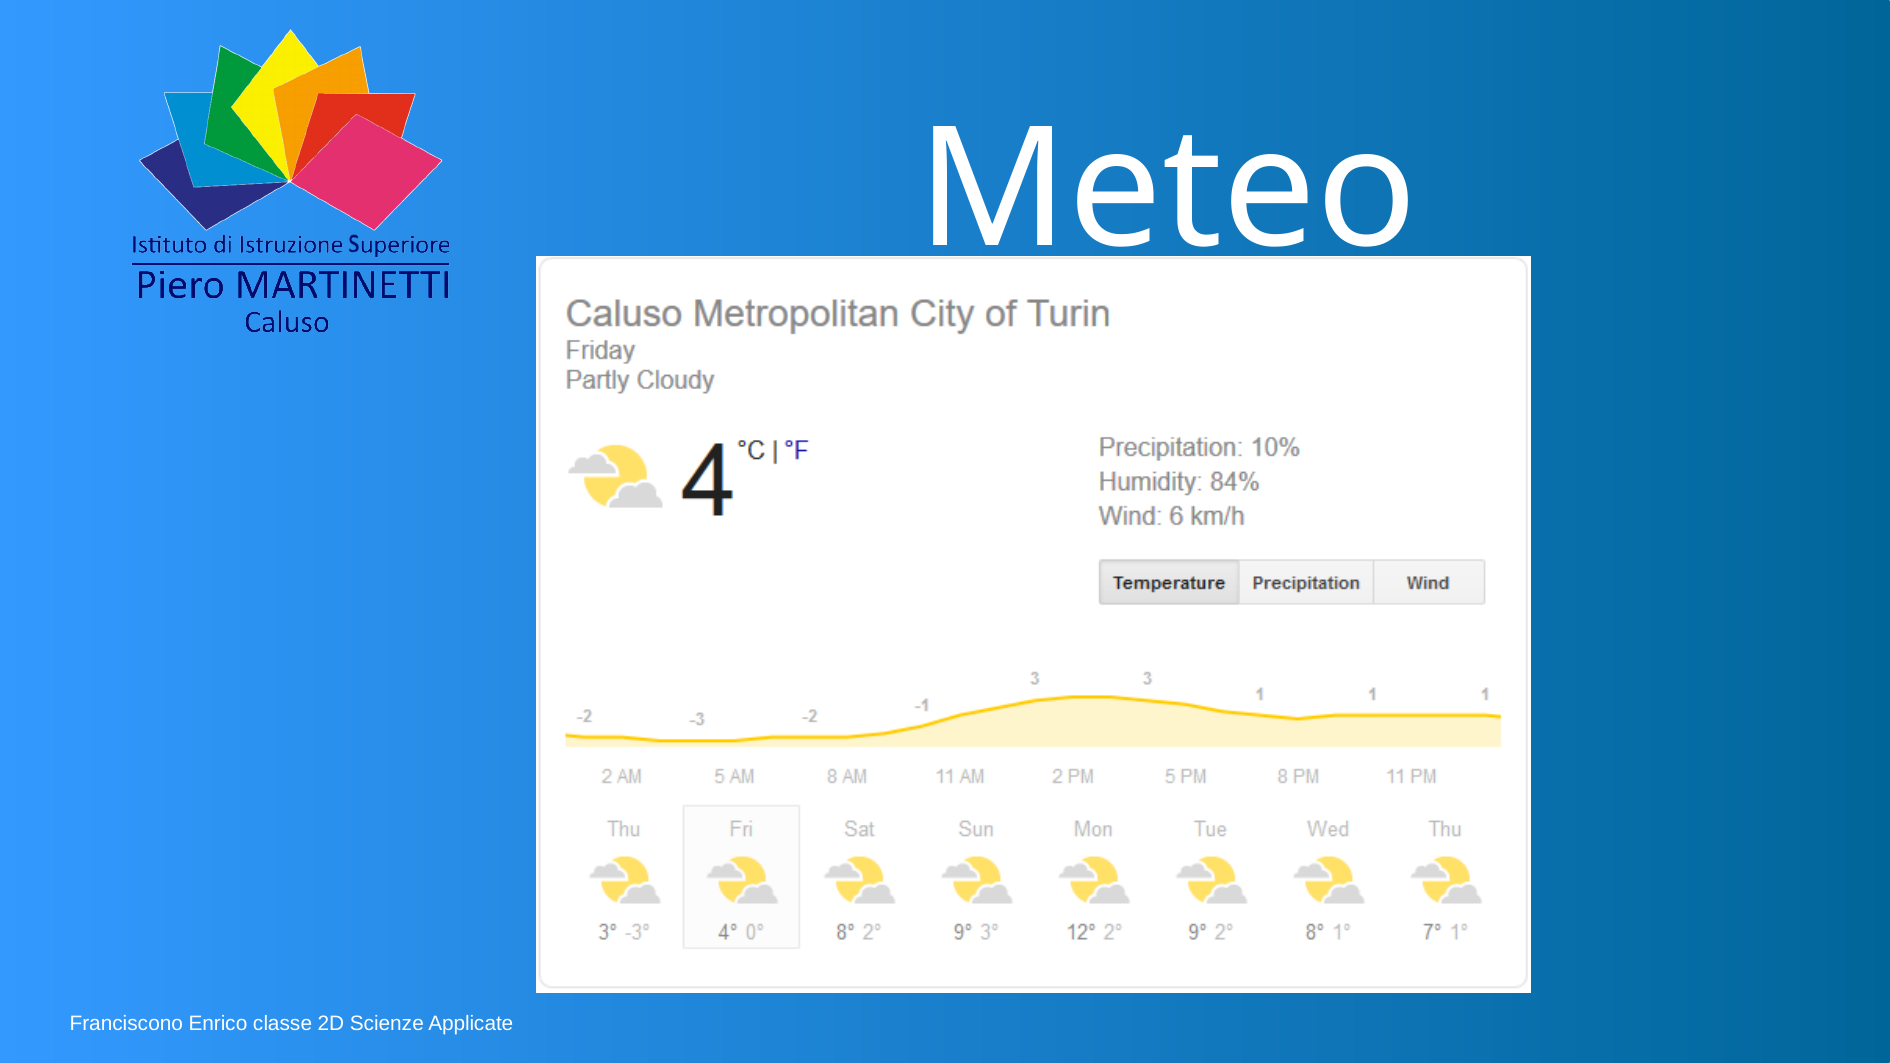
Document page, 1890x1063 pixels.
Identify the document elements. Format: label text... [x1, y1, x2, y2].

picture [0, 23, 1531, 993]
text_box Meteo [591, 59, 1760, 268]
text_box Franciscono Enrico classe 2D Scienze Applicate [54, 1004, 628, 1063]
